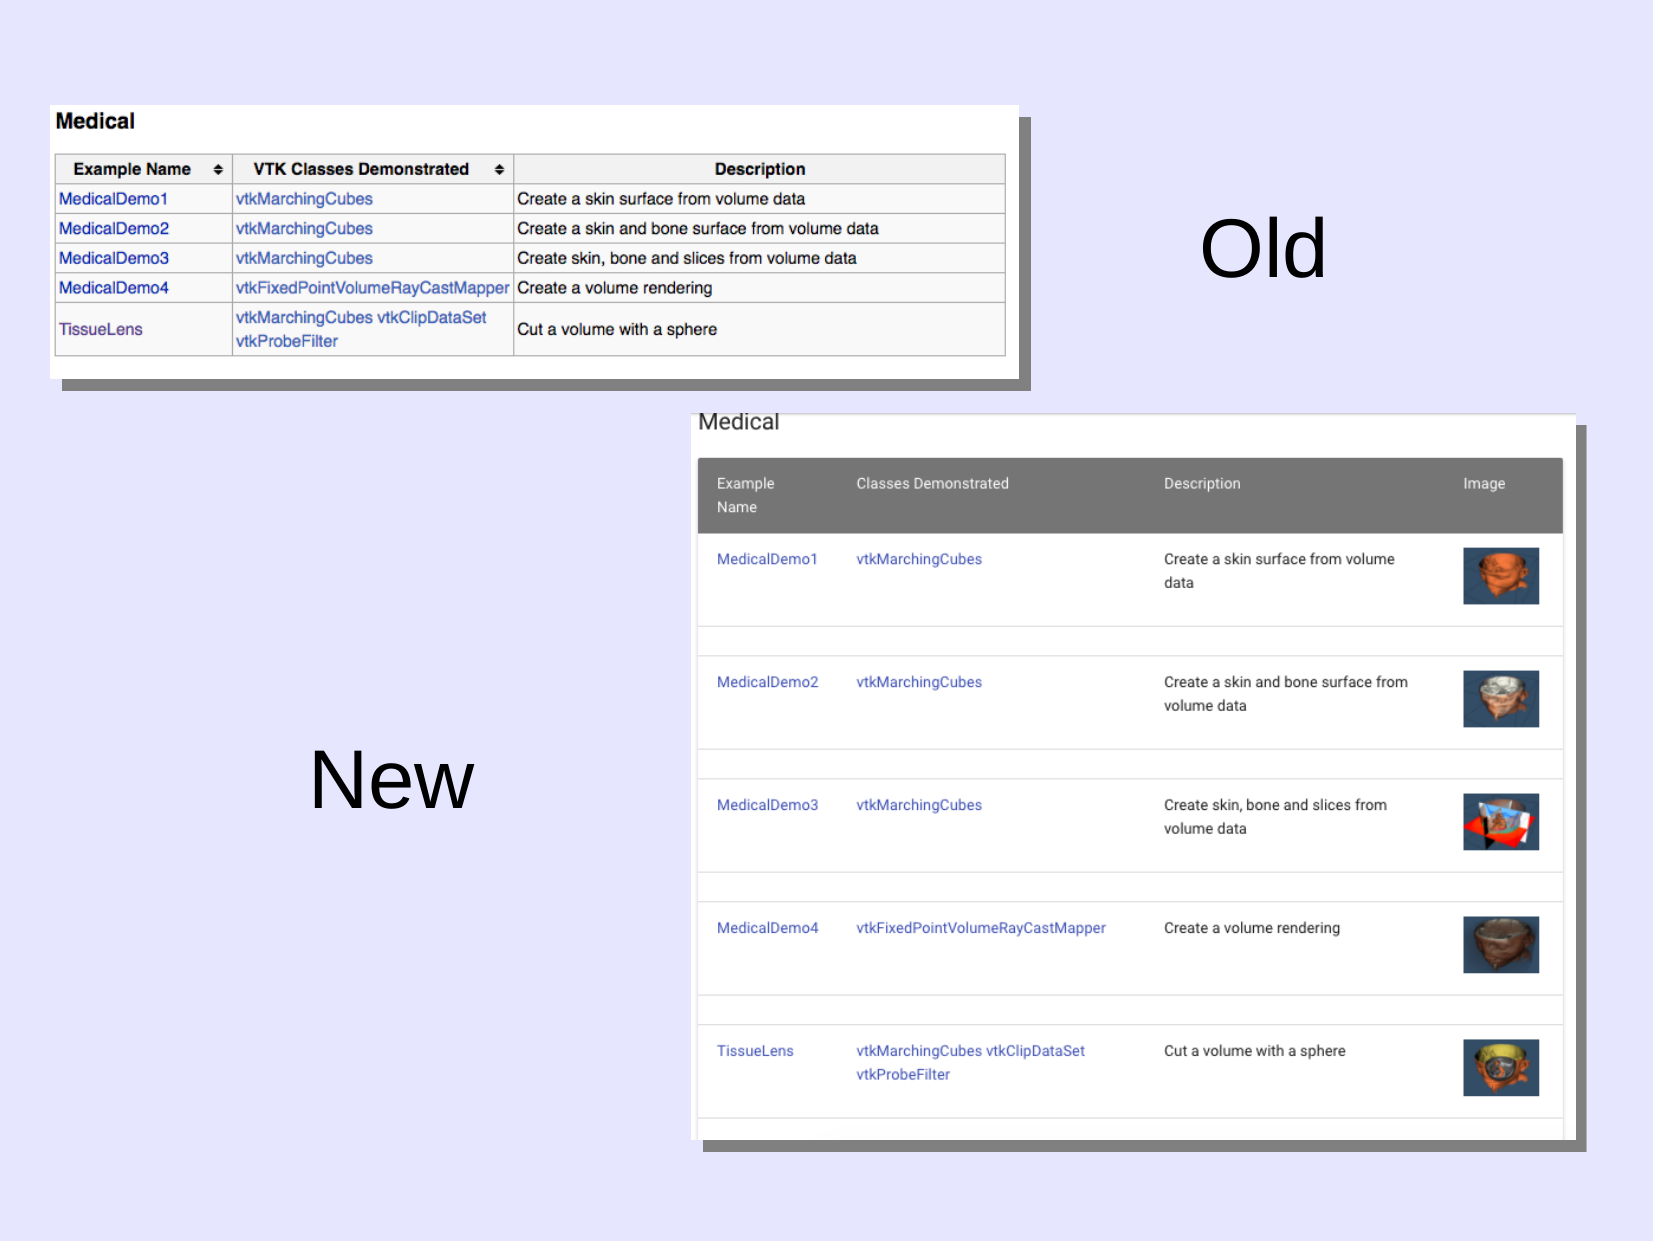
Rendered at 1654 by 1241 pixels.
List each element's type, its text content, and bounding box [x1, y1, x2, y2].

picture [50, 105, 1019, 379]
text_box New [293, 726, 490, 835]
text_box Old [1185, 194, 1345, 303]
picture [691, 413, 1576, 1141]
